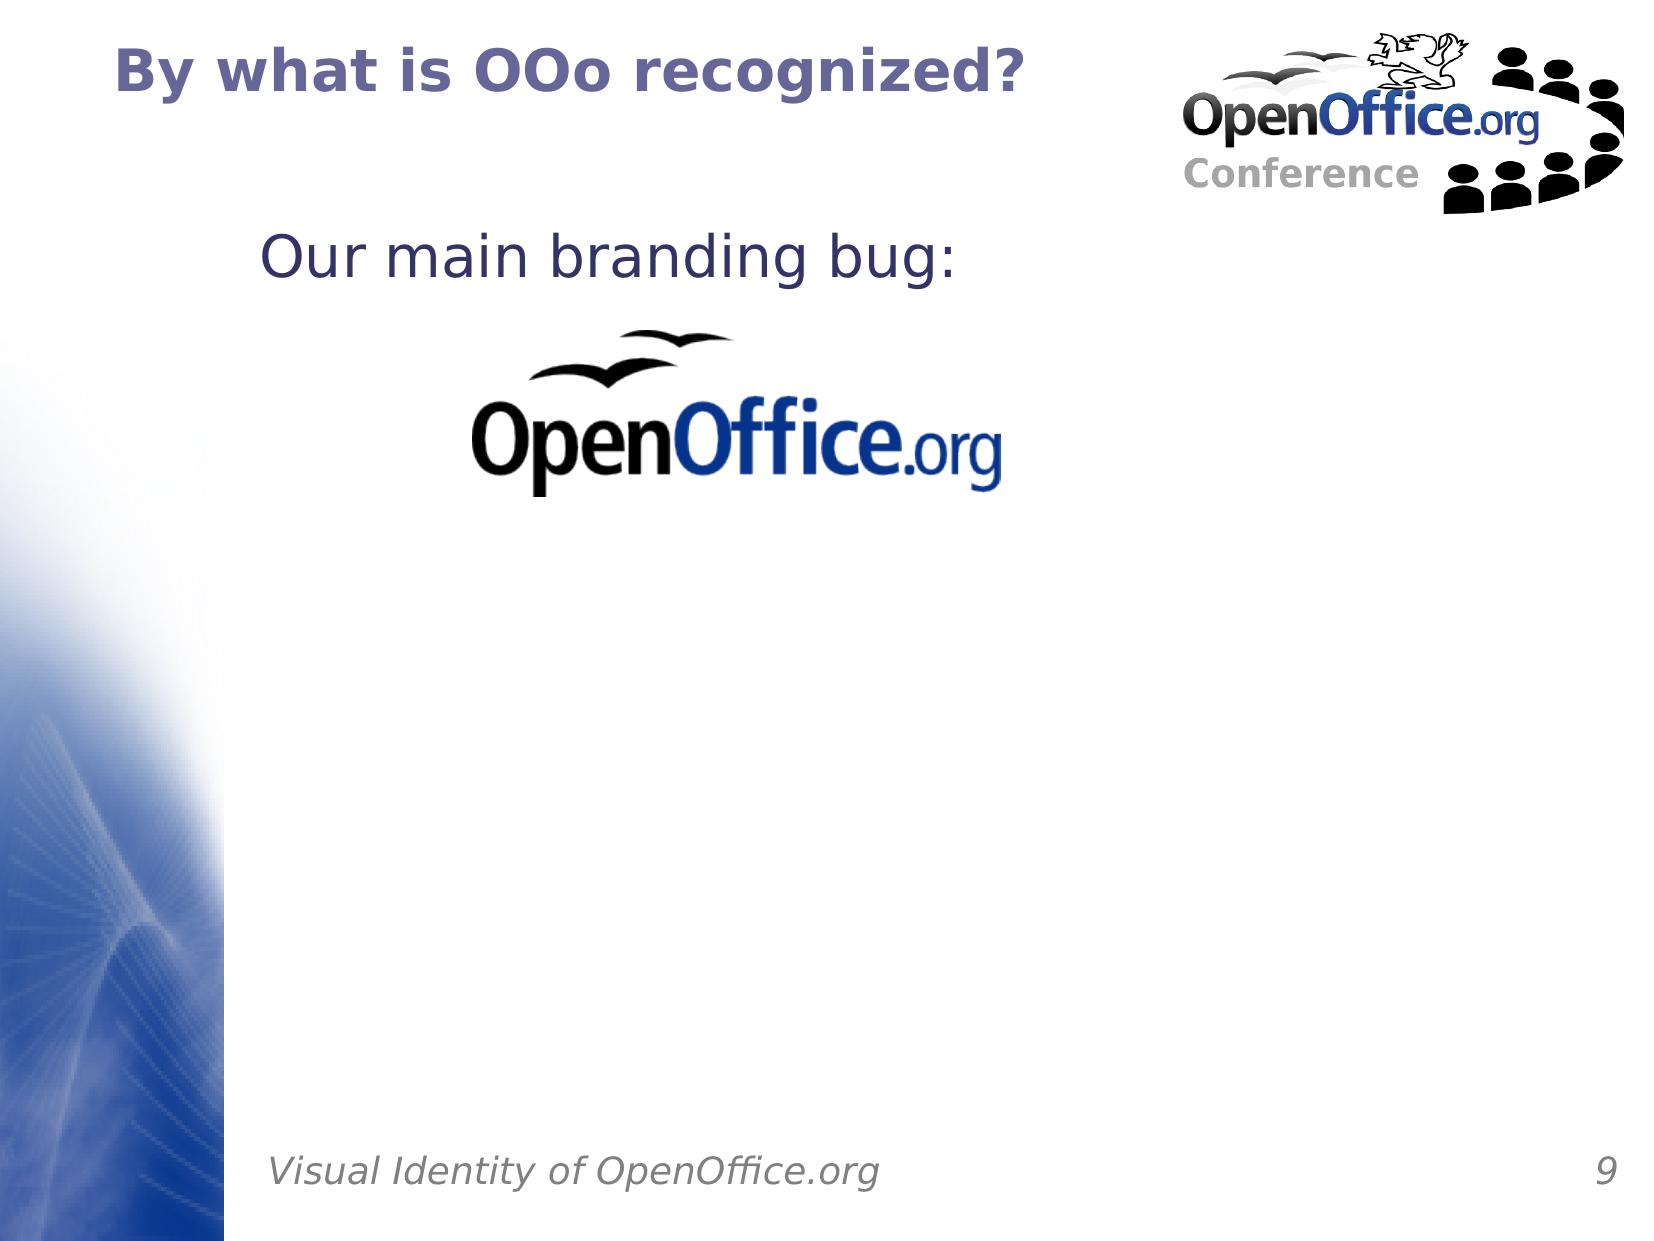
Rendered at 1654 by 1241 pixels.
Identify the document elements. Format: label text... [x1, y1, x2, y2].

list Our main branding bug: [223, 223, 1619, 296]
title By what is OOo recognized? [24, 15, 1034, 129]
picture [0, 0, 224, 1241]
picture [472, 330, 1001, 497]
picture [1183, 33, 1624, 214]
